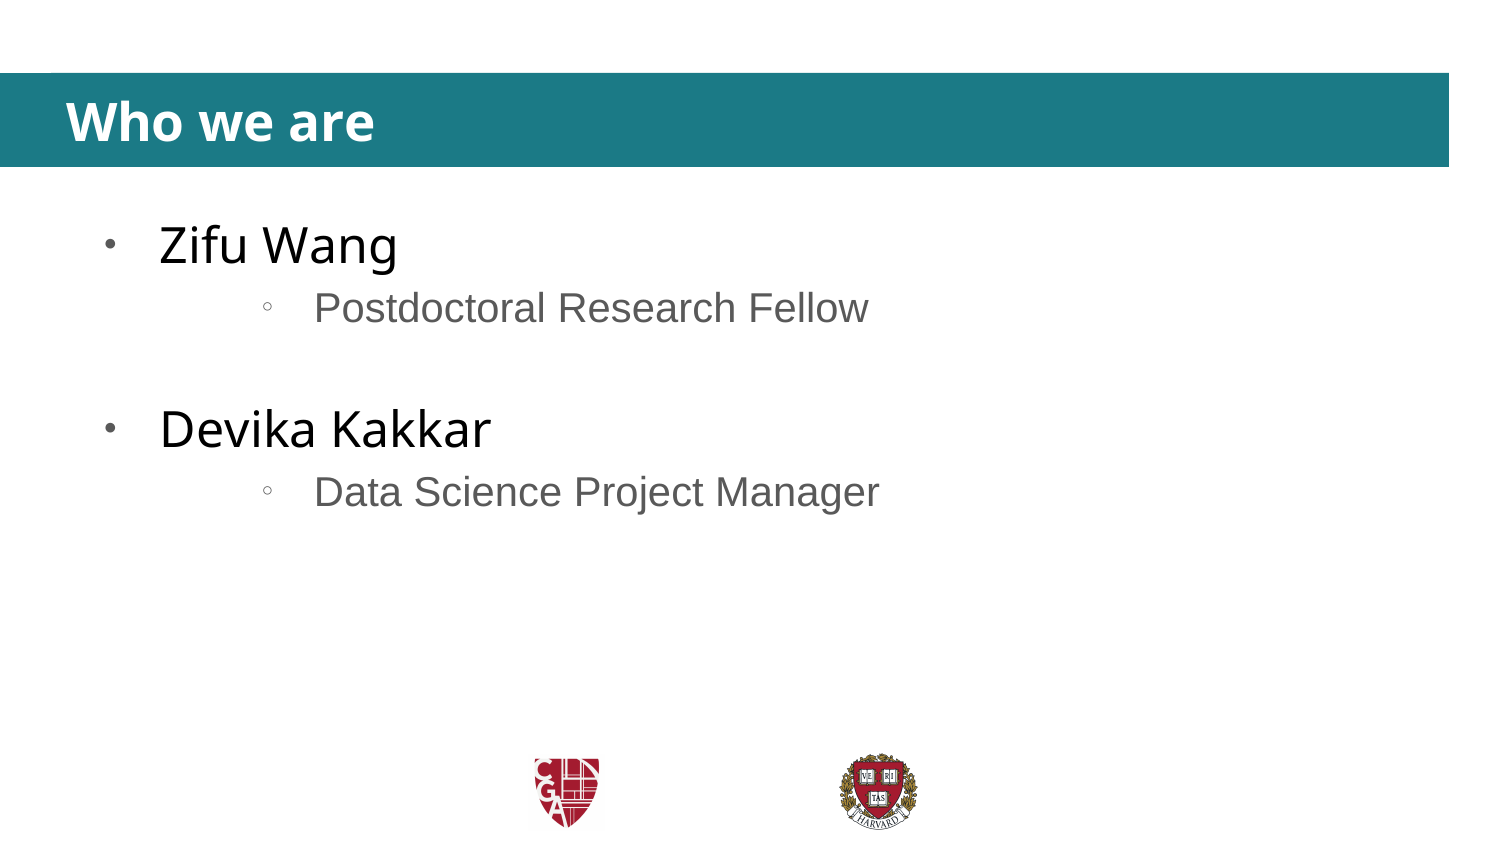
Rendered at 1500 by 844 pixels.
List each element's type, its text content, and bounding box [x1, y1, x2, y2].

title Who we are [51, 72, 1449, 167]
list Zifu Wang Postdoctoral Research Fellow Devika Kakkar Data Science Project Manager [51, 189, 1449, 754]
